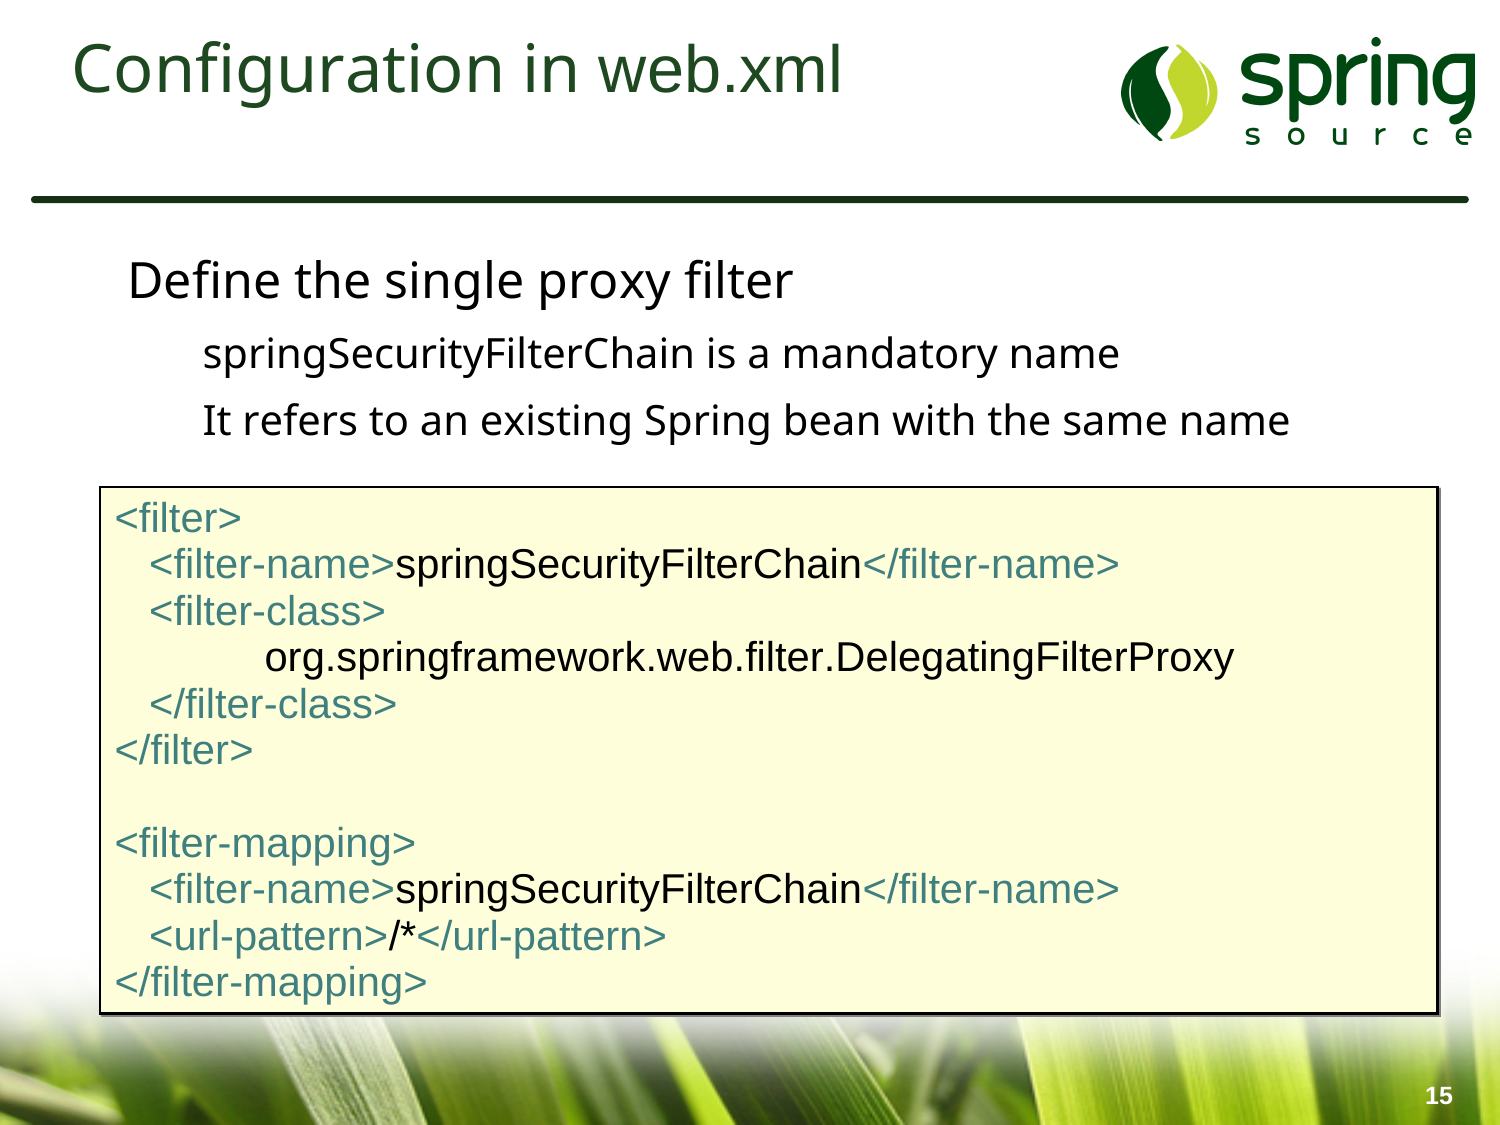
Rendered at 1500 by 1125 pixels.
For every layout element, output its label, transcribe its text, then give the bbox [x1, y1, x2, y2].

picture [1121, 37, 1475, 145]
picture [0, 944, 1500, 1125]
list Define the single proxy filter springSecurityFilterChain is a mandatory name It refers to an existing Spring bean with the same name [112, 237, 1388, 486]
text_box <filter> <filter-name>springSecurityFilterChain</filter-name> <filter-class> org.springframework.web.filter.DelegatingFilterProxy </filter-class> </filter> <filter-mapping> <filter-name>springSecurityFilterChain</filter-name> <url-pattern>/*</url-pattern> </filter-mapping> [99, 486, 1438, 1014]
title Configuration in web.xml [56, 13, 1089, 176]
